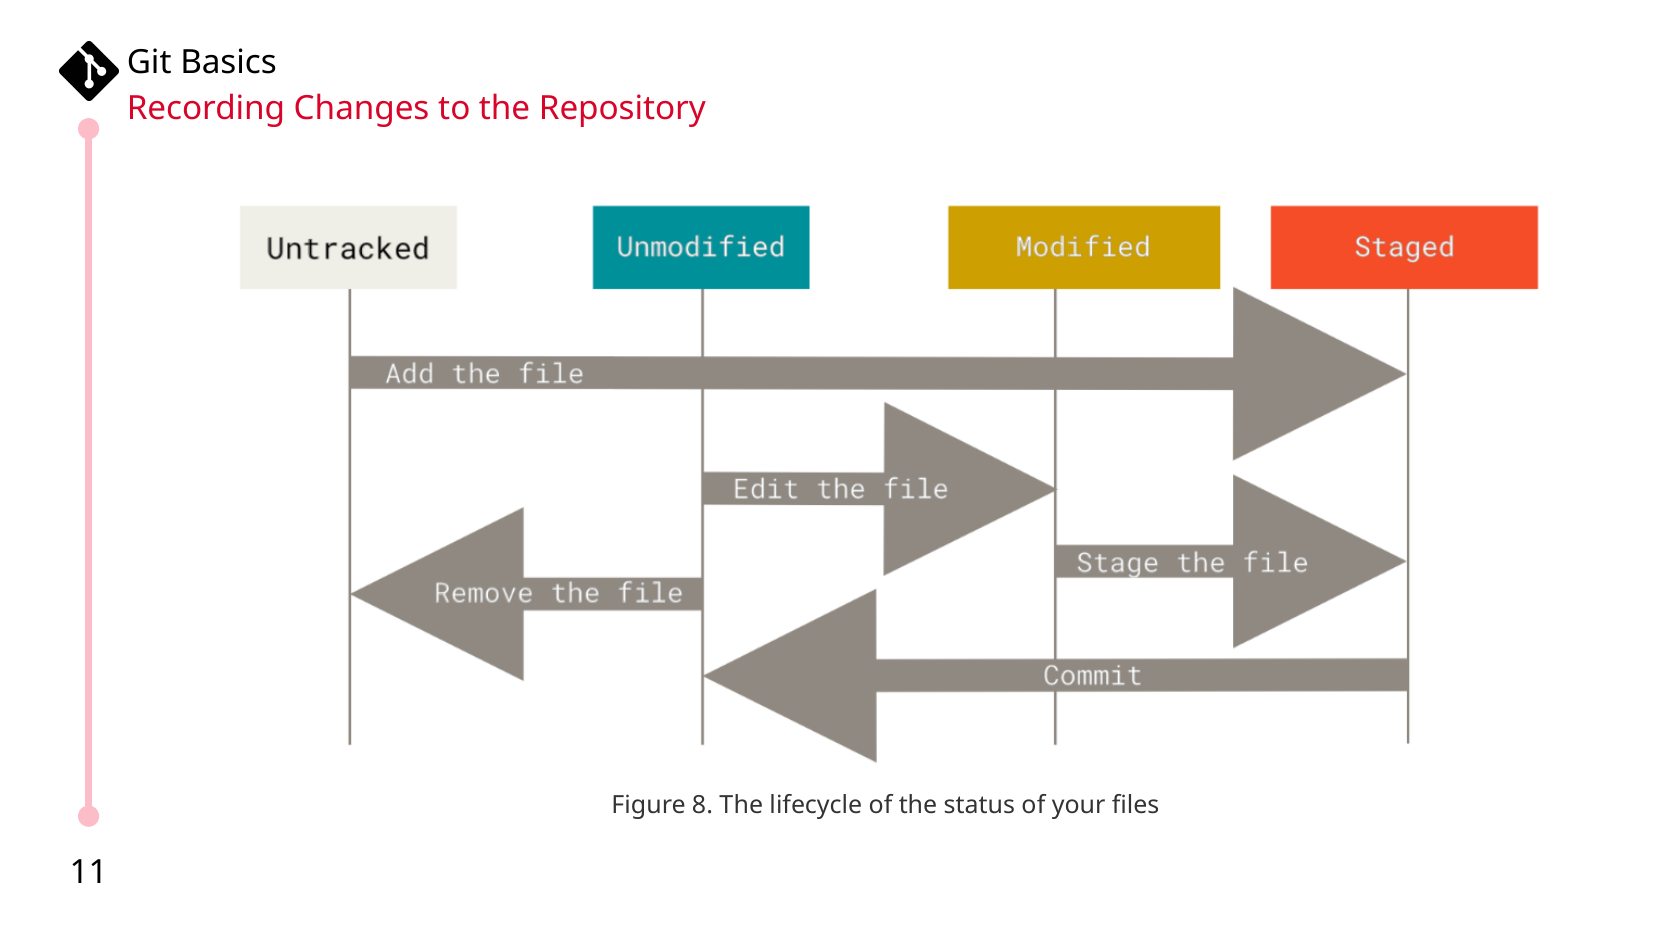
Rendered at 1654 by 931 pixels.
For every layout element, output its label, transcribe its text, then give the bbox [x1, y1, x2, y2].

text_box Figure 8. The lifecycle of the status of your files [525, 779, 1247, 827]
picture [235, 201, 1546, 768]
picture [59, 41, 119, 101]
text_box Git Basics Recording Changes to the Repository [112, 31, 1506, 113]
text_box 11 [47, 840, 130, 889]
